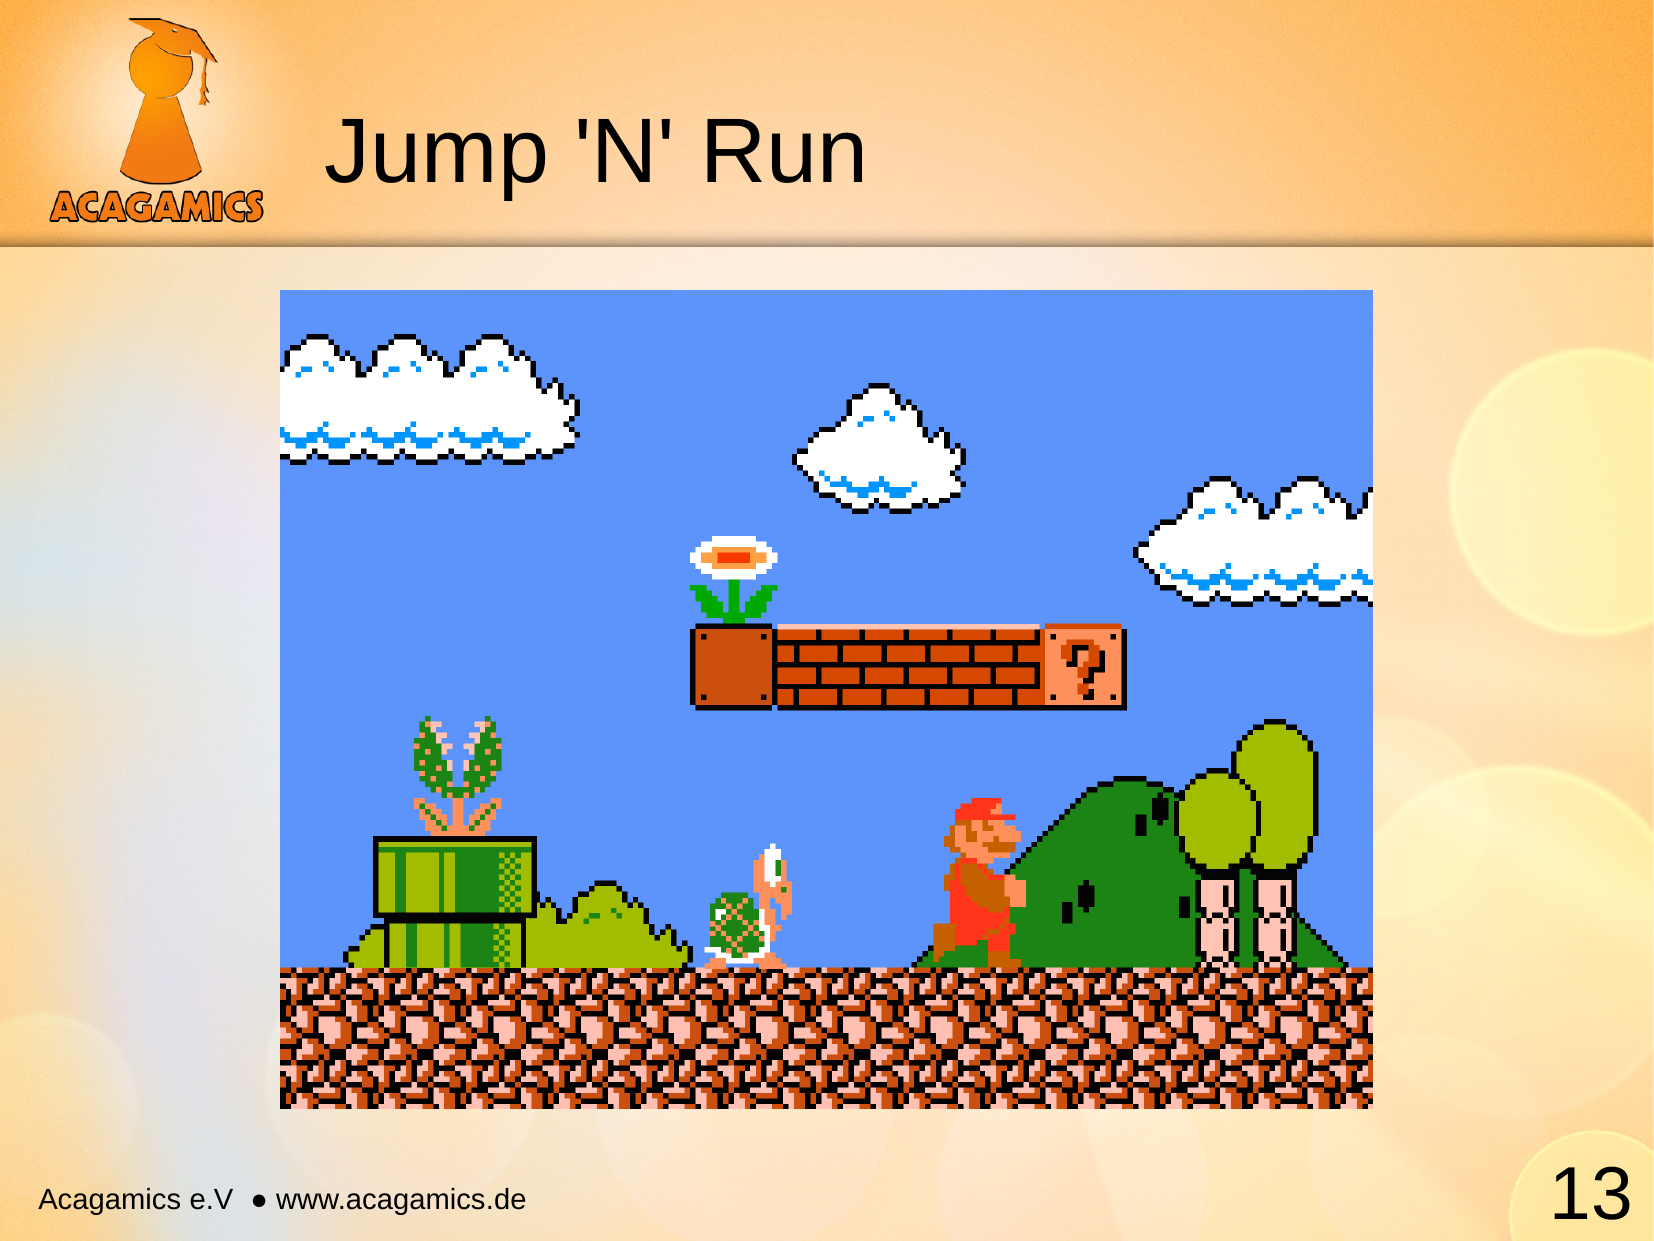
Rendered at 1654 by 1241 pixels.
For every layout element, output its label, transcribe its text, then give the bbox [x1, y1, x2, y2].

title Jump 'N' Run [324, 76, 1571, 216]
text_box [1517, 1151, 1654, 1241]
picture [280, 290, 1373, 1109]
